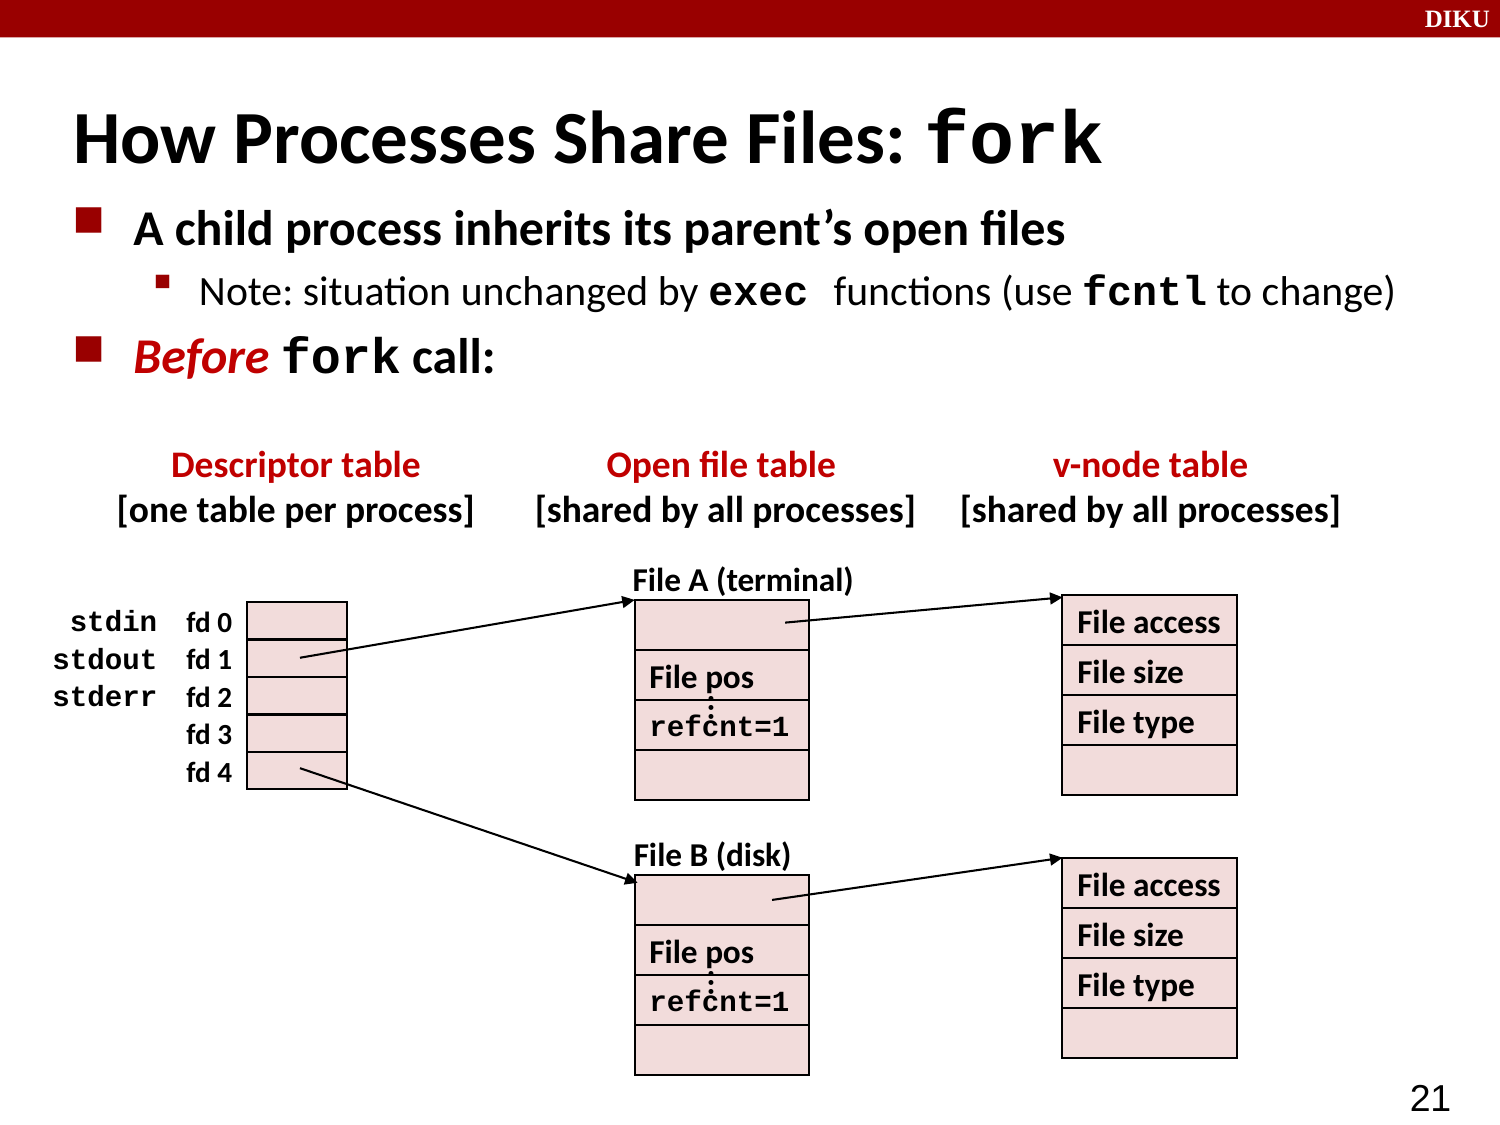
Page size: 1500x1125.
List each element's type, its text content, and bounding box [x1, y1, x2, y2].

text_box File type [1062, 957, 1238, 1008]
text_box Open file table [shared by all processes] [519, 432, 932, 538]
text_box How Processes Share Files: fork [58, 71, 1304, 197]
text_box stdin [54, 595, 173, 646]
text_box v-node table [shared by all processes] [945, 432, 1357, 538]
text_box stderr [37, 683, 173, 721]
text_box A child process inherits its parent’s open files Note: situation unchanged by exec functions (use fcntl to change) Before fork call: [62, 187, 1425, 400]
text_box File access [1062, 857, 1238, 907]
text_box File B (disk) [618, 825, 807, 880]
text_box File size [1062, 907, 1238, 957]
text_box [634, 874, 810, 925]
text_box [247, 602, 347, 790]
text_box fd 2 [173, 677, 247, 714]
text_box fd 0 [173, 602, 247, 639]
text_box stdout [37, 632, 173, 683]
text_box refcnt=1 [634, 699, 810, 749]
text_box refcnt=1 [634, 974, 810, 1024]
text_box File type [1062, 695, 1238, 746]
text_box ... [634, 1024, 810, 1075]
text_box fd 3 [147, 714, 247, 752]
text_box File pos [634, 925, 810, 974]
text_box ... [634, 749, 810, 800]
text_box File A (terminal) [617, 550, 870, 605]
text_box File access [1062, 595, 1238, 645]
text_box ... [1062, 746, 1238, 796]
text_box File size [1062, 645, 1238, 695]
text_box File pos [634, 650, 810, 699]
text_box ... [1062, 1008, 1238, 1058]
text_box fd 1 [173, 639, 247, 677]
text_box Descriptor table [one table per process] [101, 432, 491, 538]
text_box fd 4 [147, 752, 247, 790]
text_box [634, 605, 810, 650]
